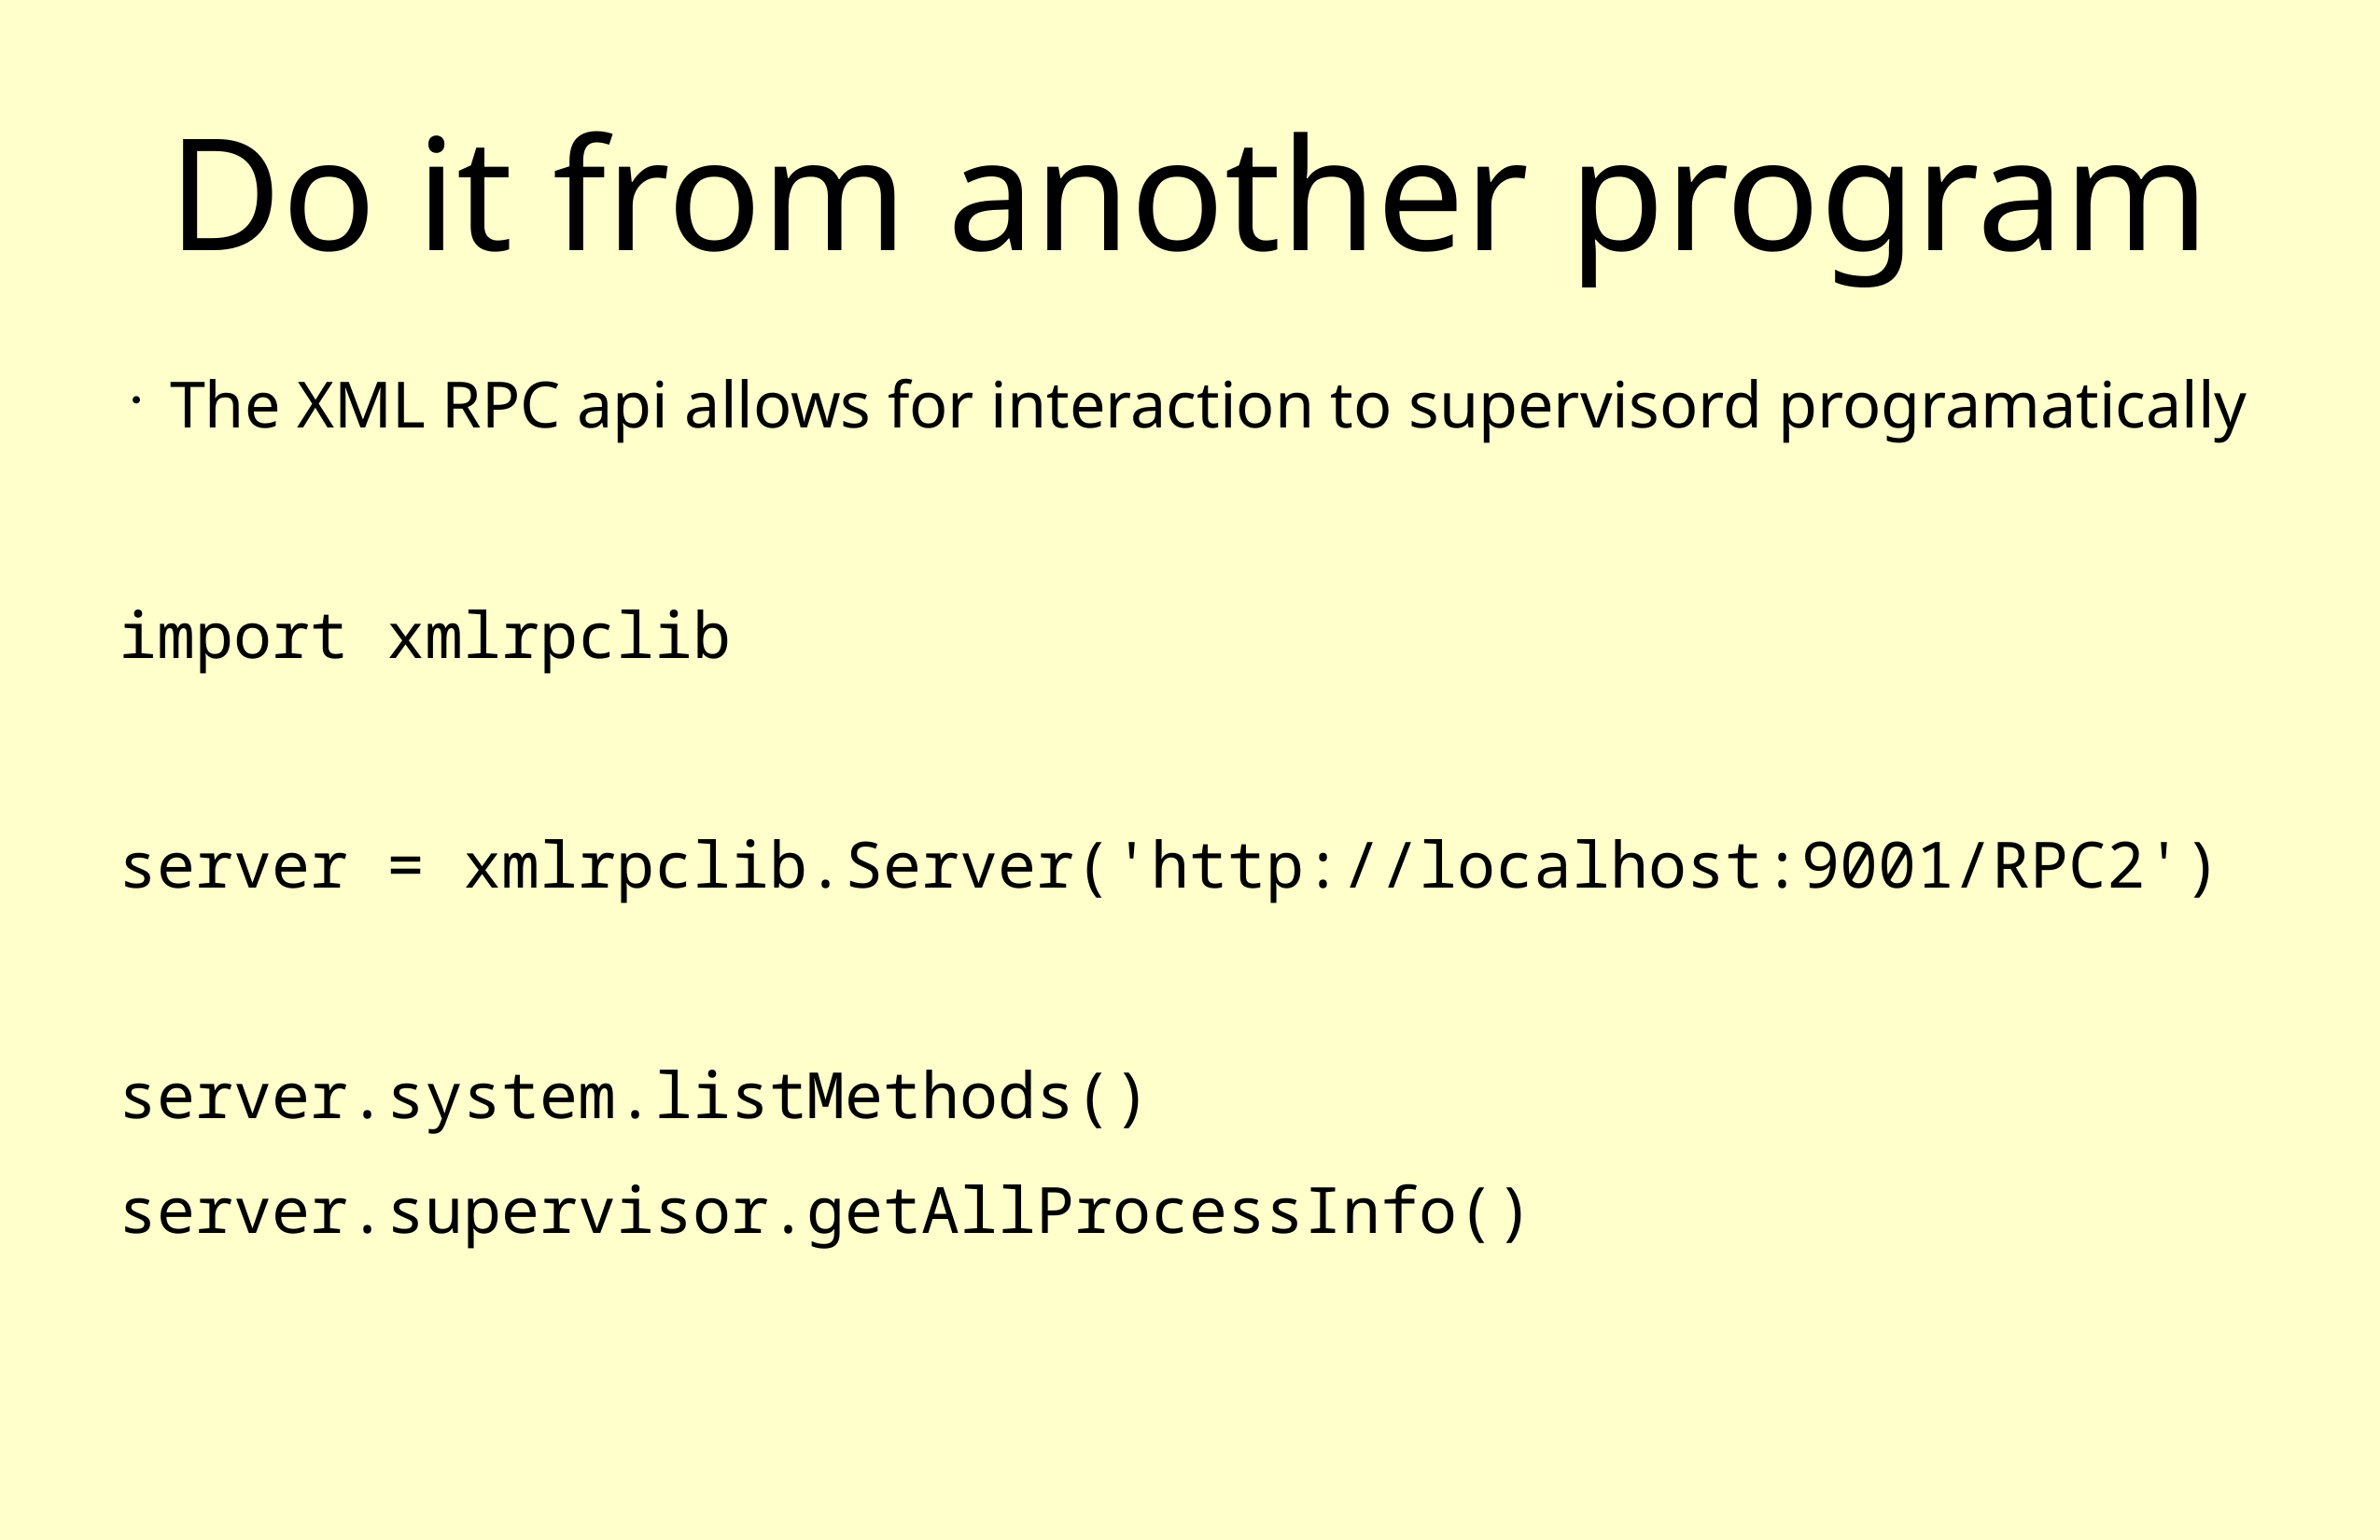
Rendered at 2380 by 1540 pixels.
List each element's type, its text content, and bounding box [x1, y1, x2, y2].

title Do it from another program [119, 61, 2261, 319]
list The XML RPC api allows for interaction to supervisord programatically import xmlrpclib server = xmlrpclib.Server('http://localhost:9001/RPC2') server.system.listMethods() server.supervisor.getAllProcessInfo() [119, 360, 2261, 1253]
